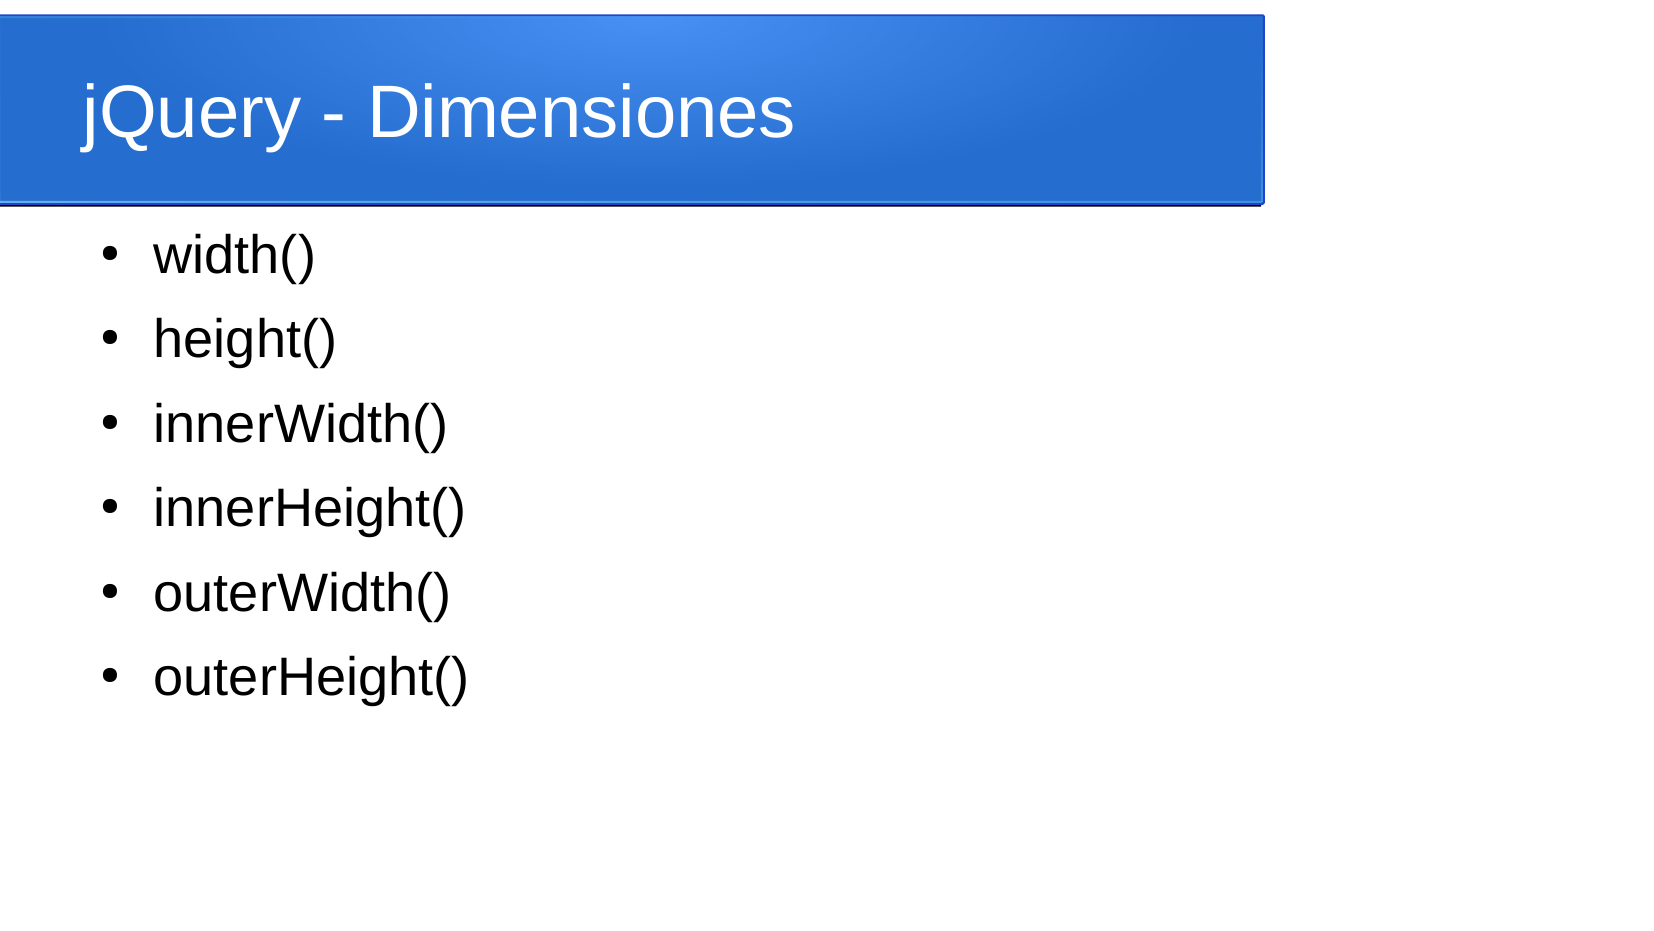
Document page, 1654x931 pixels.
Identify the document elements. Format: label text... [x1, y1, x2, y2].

title jQuery - Dimensiones [82, 35, 1235, 189]
list width() height() innerWidth() innerHeight() outerWidth() outerHeight() [82, 224, 1571, 764]
